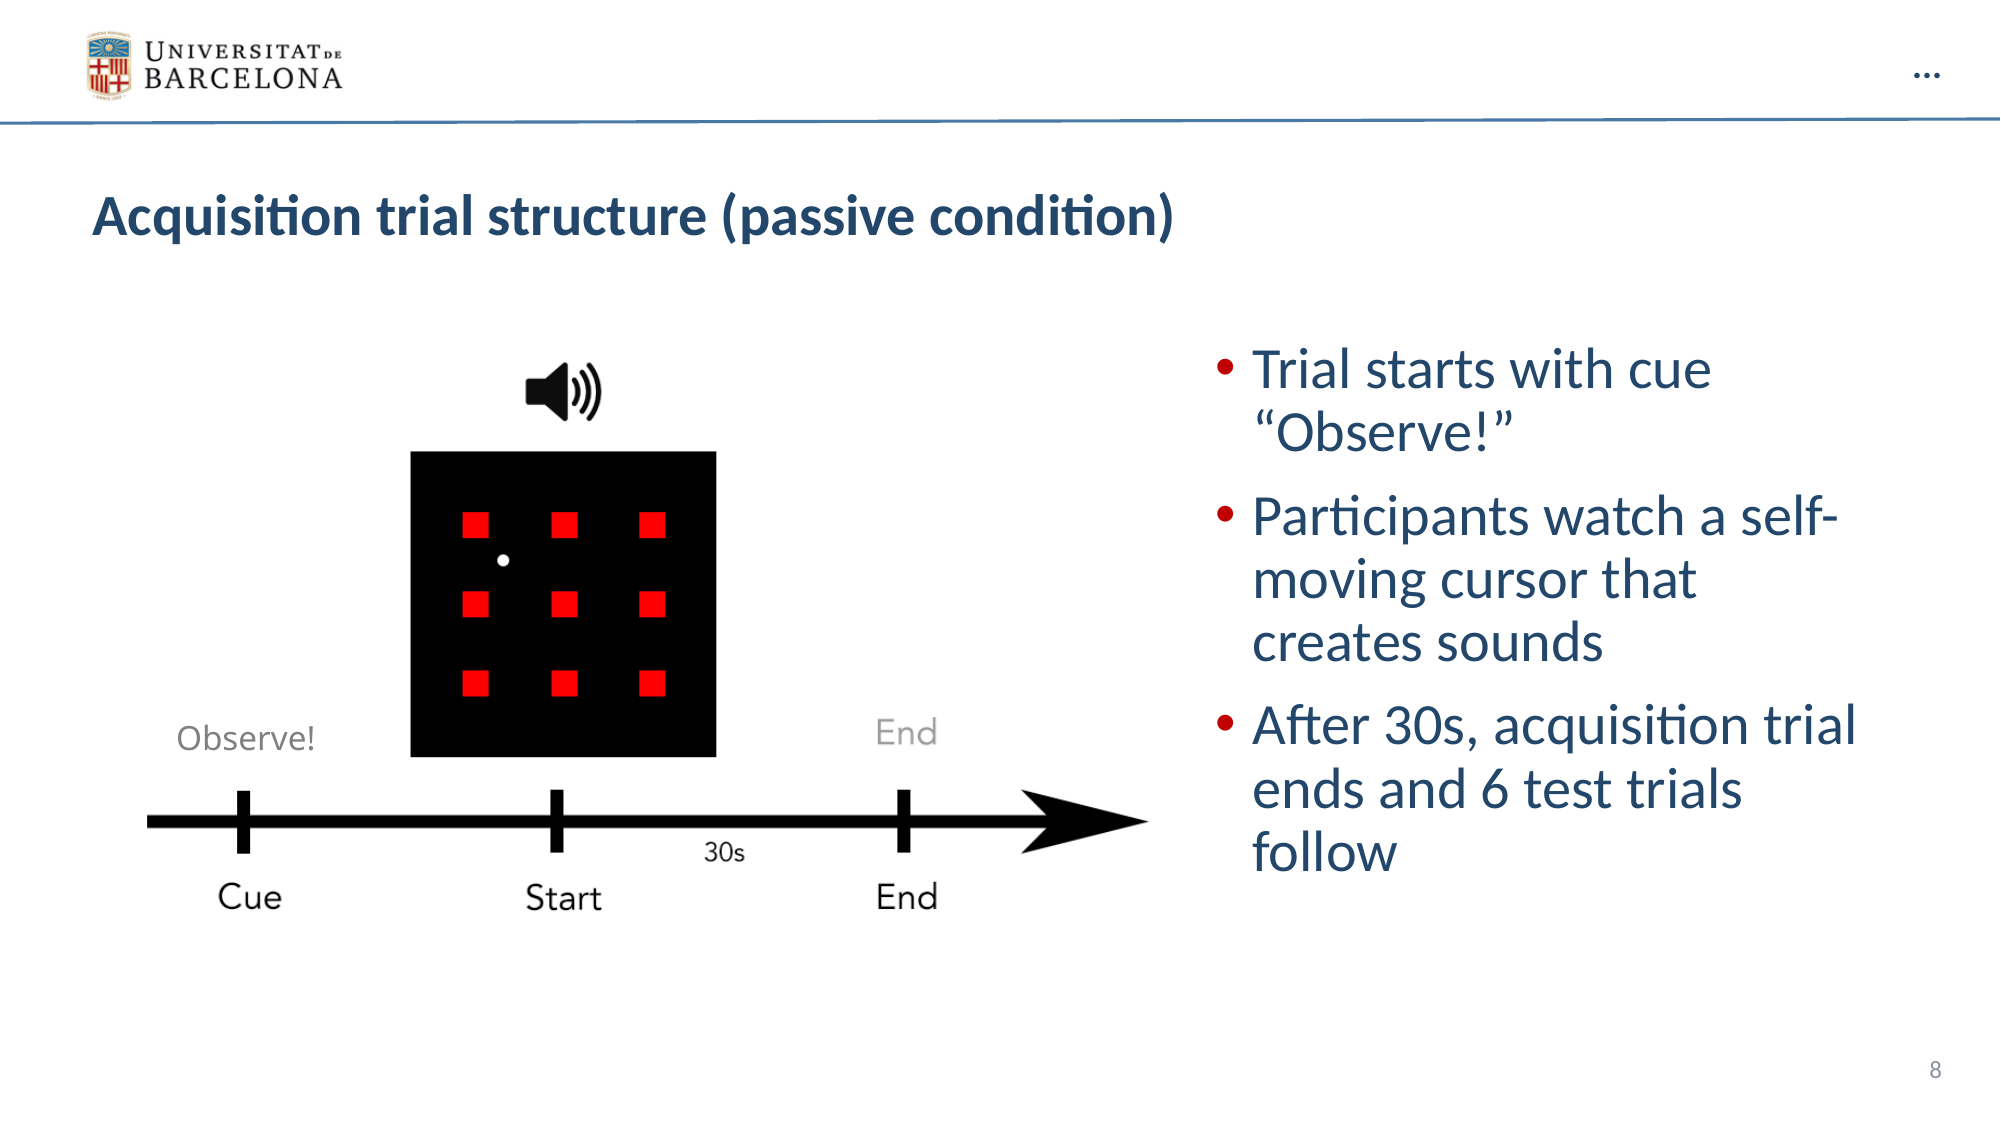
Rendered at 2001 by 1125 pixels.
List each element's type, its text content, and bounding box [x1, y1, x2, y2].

list Acquisition trial structure (passive condition) [77, 178, 1891, 1014]
text_box Observe! [161, 707, 332, 760]
text_box [150, 690, 361, 766]
picture [81, 330, 1199, 961]
slide_number 13 [1507, 1038, 1957, 1099]
title ... [673, 29, 1957, 103]
picture [77, 23, 353, 109]
list Trial starts with cue “Observe!” Participants watch a self-moving cursor that creates sounds After 30s, acquisition trial ends and 6 test trials follow [1199, 239, 1891, 1076]
